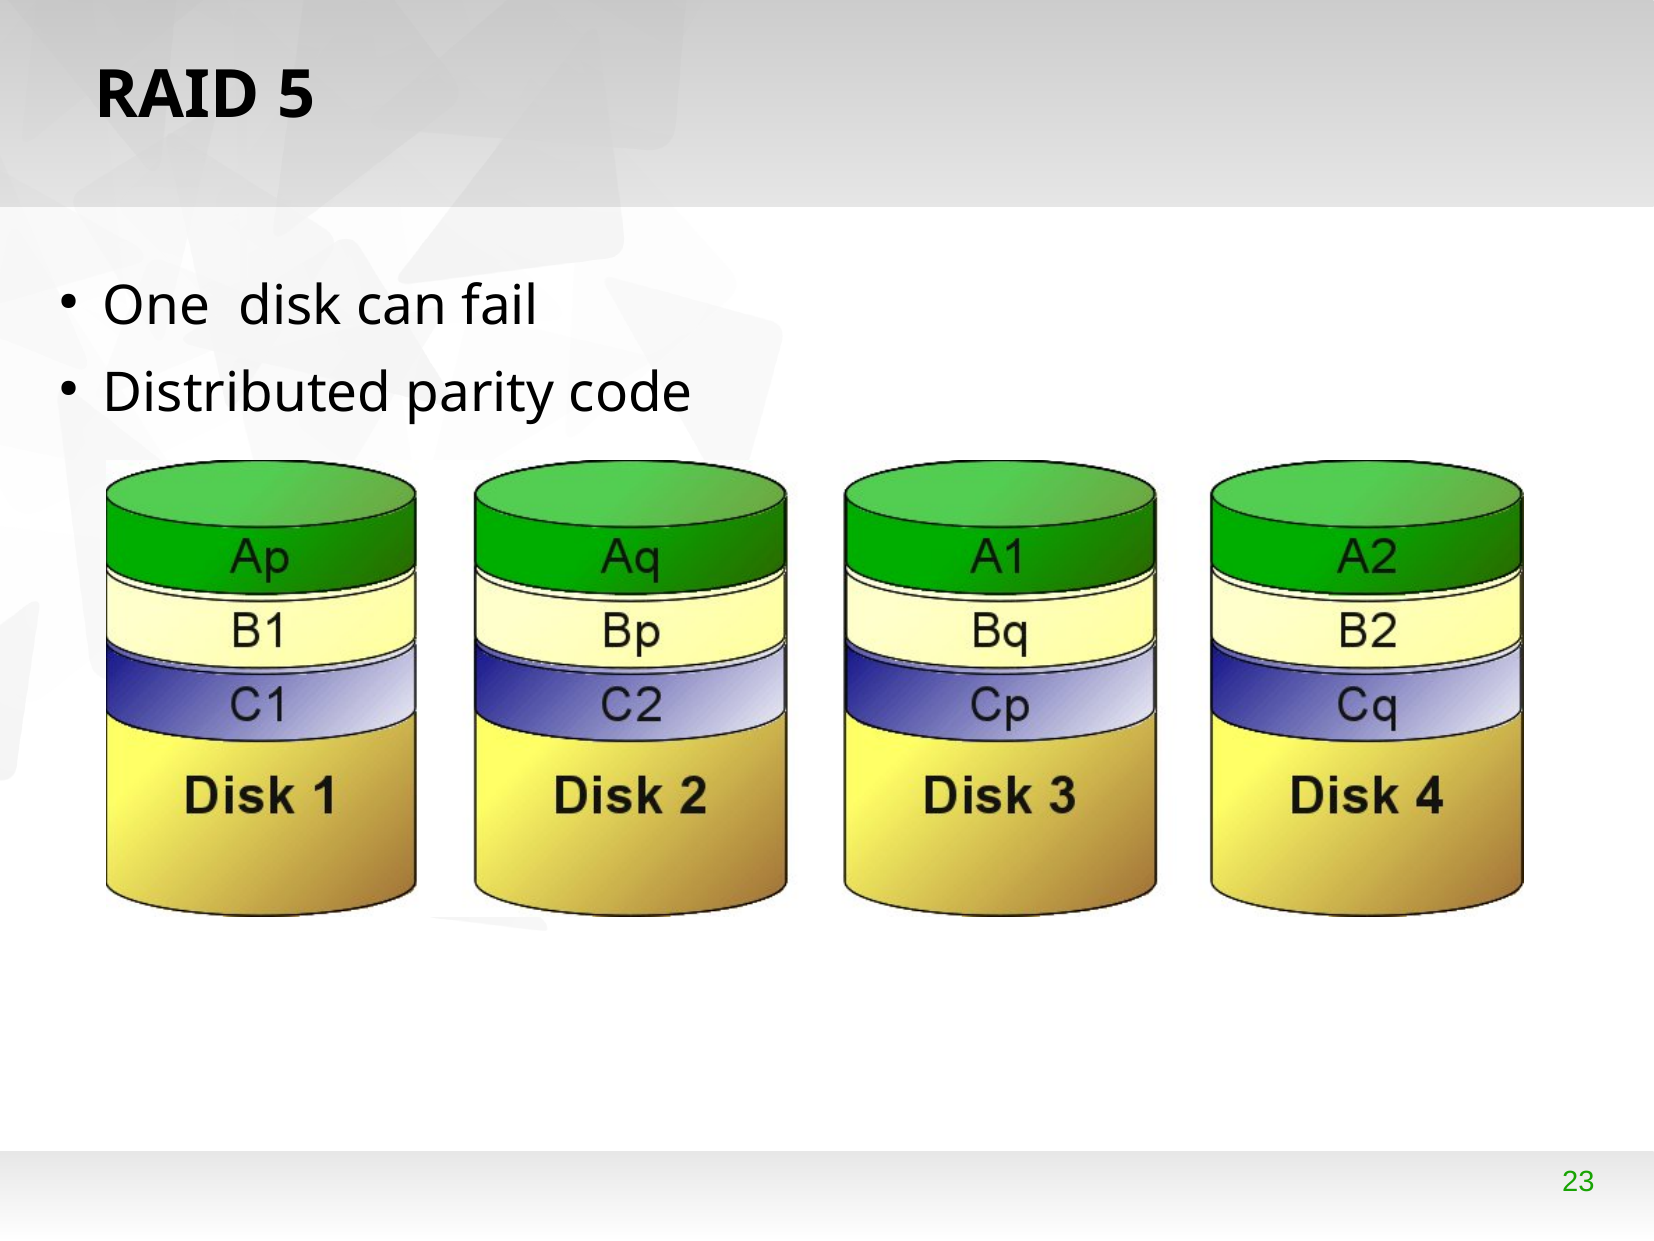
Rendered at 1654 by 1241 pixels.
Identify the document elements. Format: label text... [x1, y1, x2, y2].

title RAID 5 [94, 17, 1630, 166]
picture [106, 460, 1524, 917]
picture [0, 0, 783, 931]
list One disk can fail Distributed parity code [59, 265, 1595, 986]
